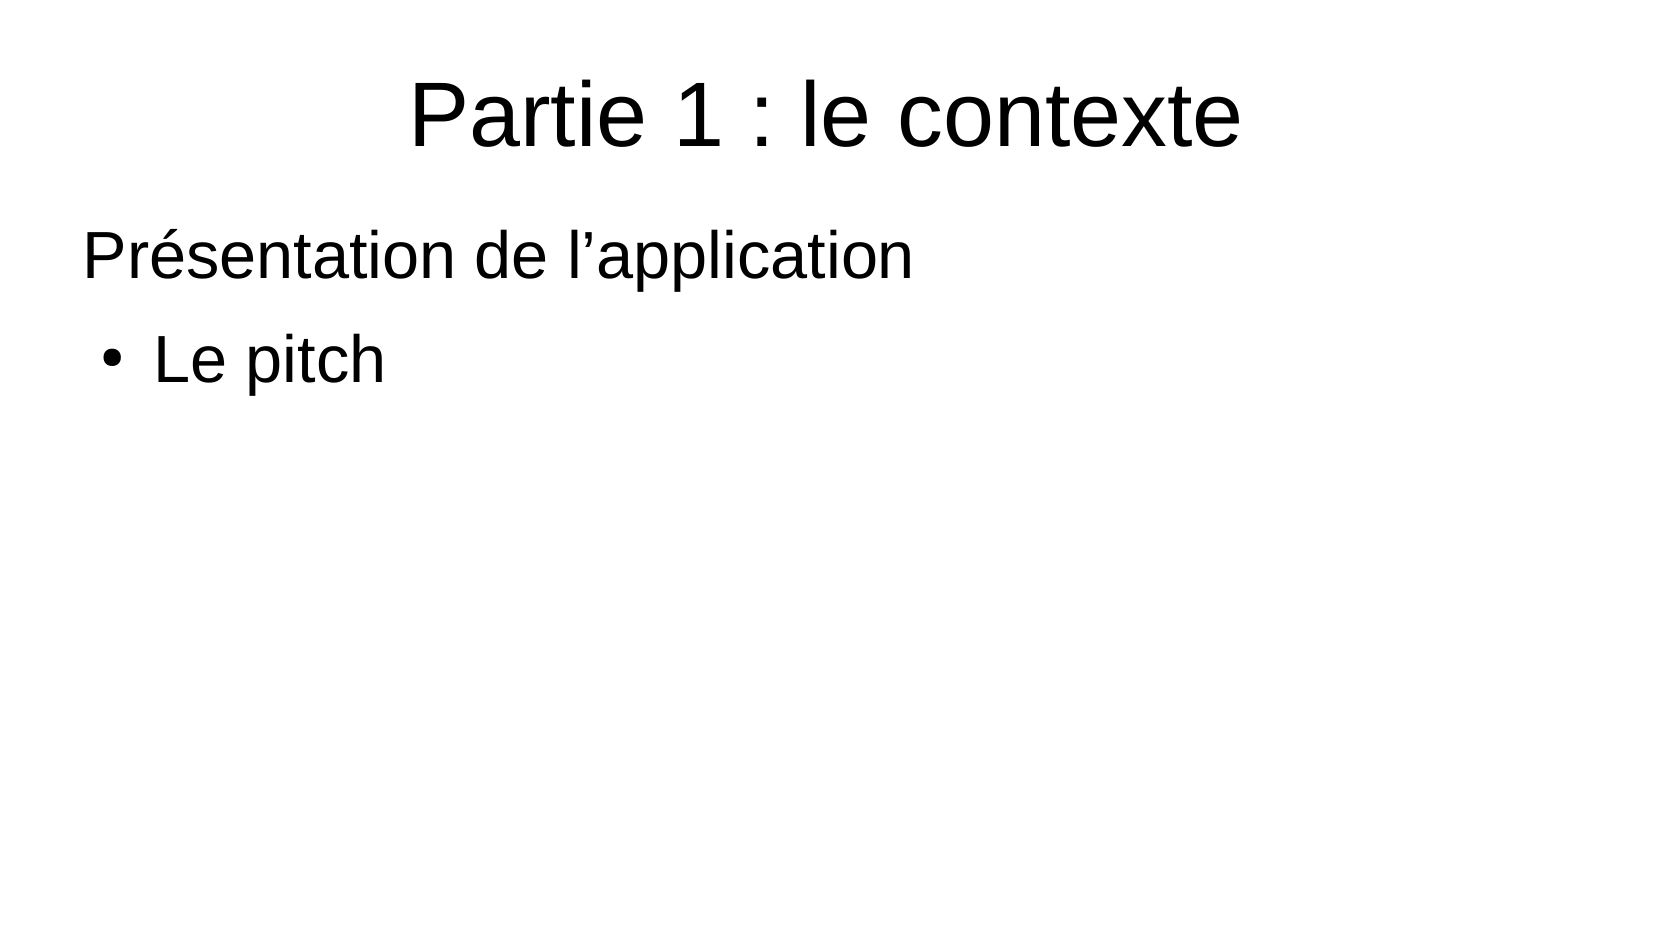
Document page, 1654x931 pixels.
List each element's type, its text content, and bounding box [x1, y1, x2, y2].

title Partie 1 : le contexte [82, 37, 1571, 193]
list Présentation de l’application Le pitch [82, 217, 1571, 758]
